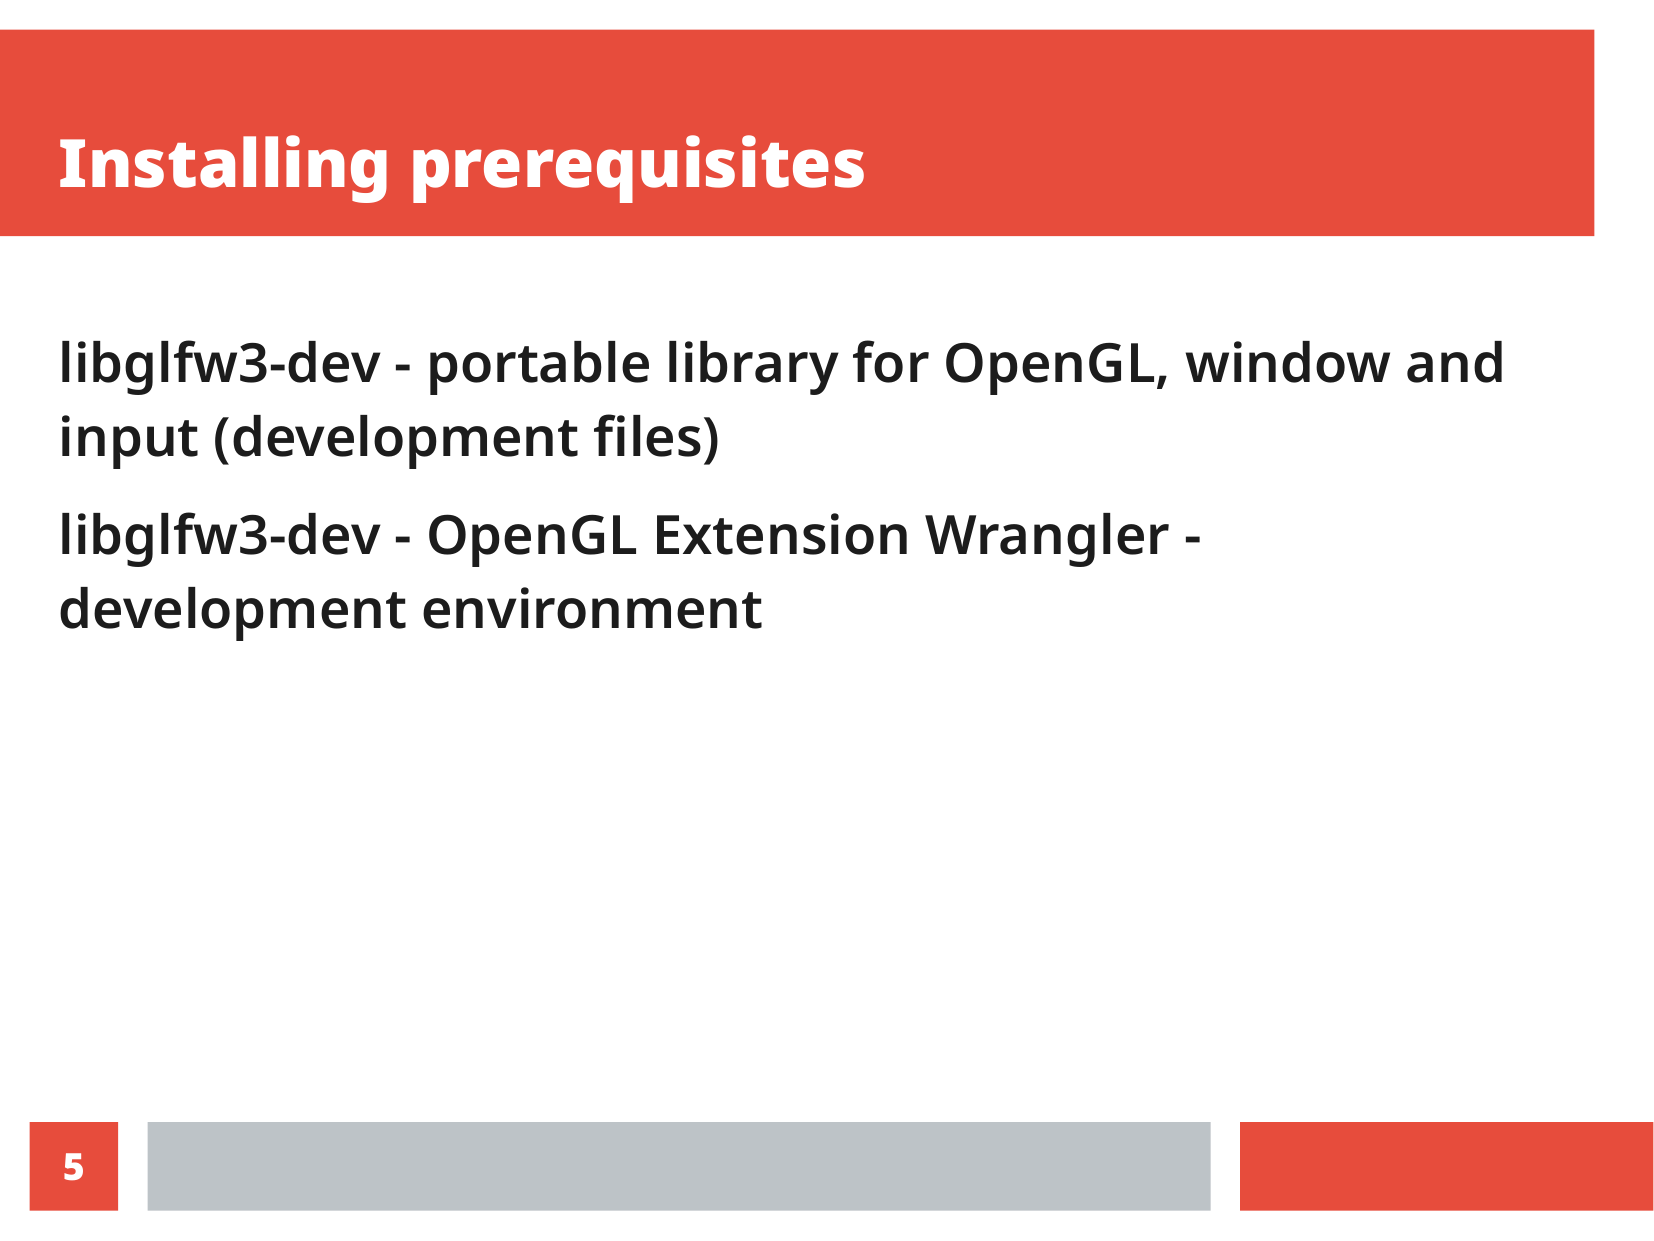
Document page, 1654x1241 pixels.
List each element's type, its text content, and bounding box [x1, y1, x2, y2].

list libglfw3-dev - portable library for OpenGL, window and input (development files) libglfw3-dev - OpenGL Extension Wrangler - development environment [59, 324, 1565, 1093]
title Installing prerequisites [59, 59, 1595, 207]
